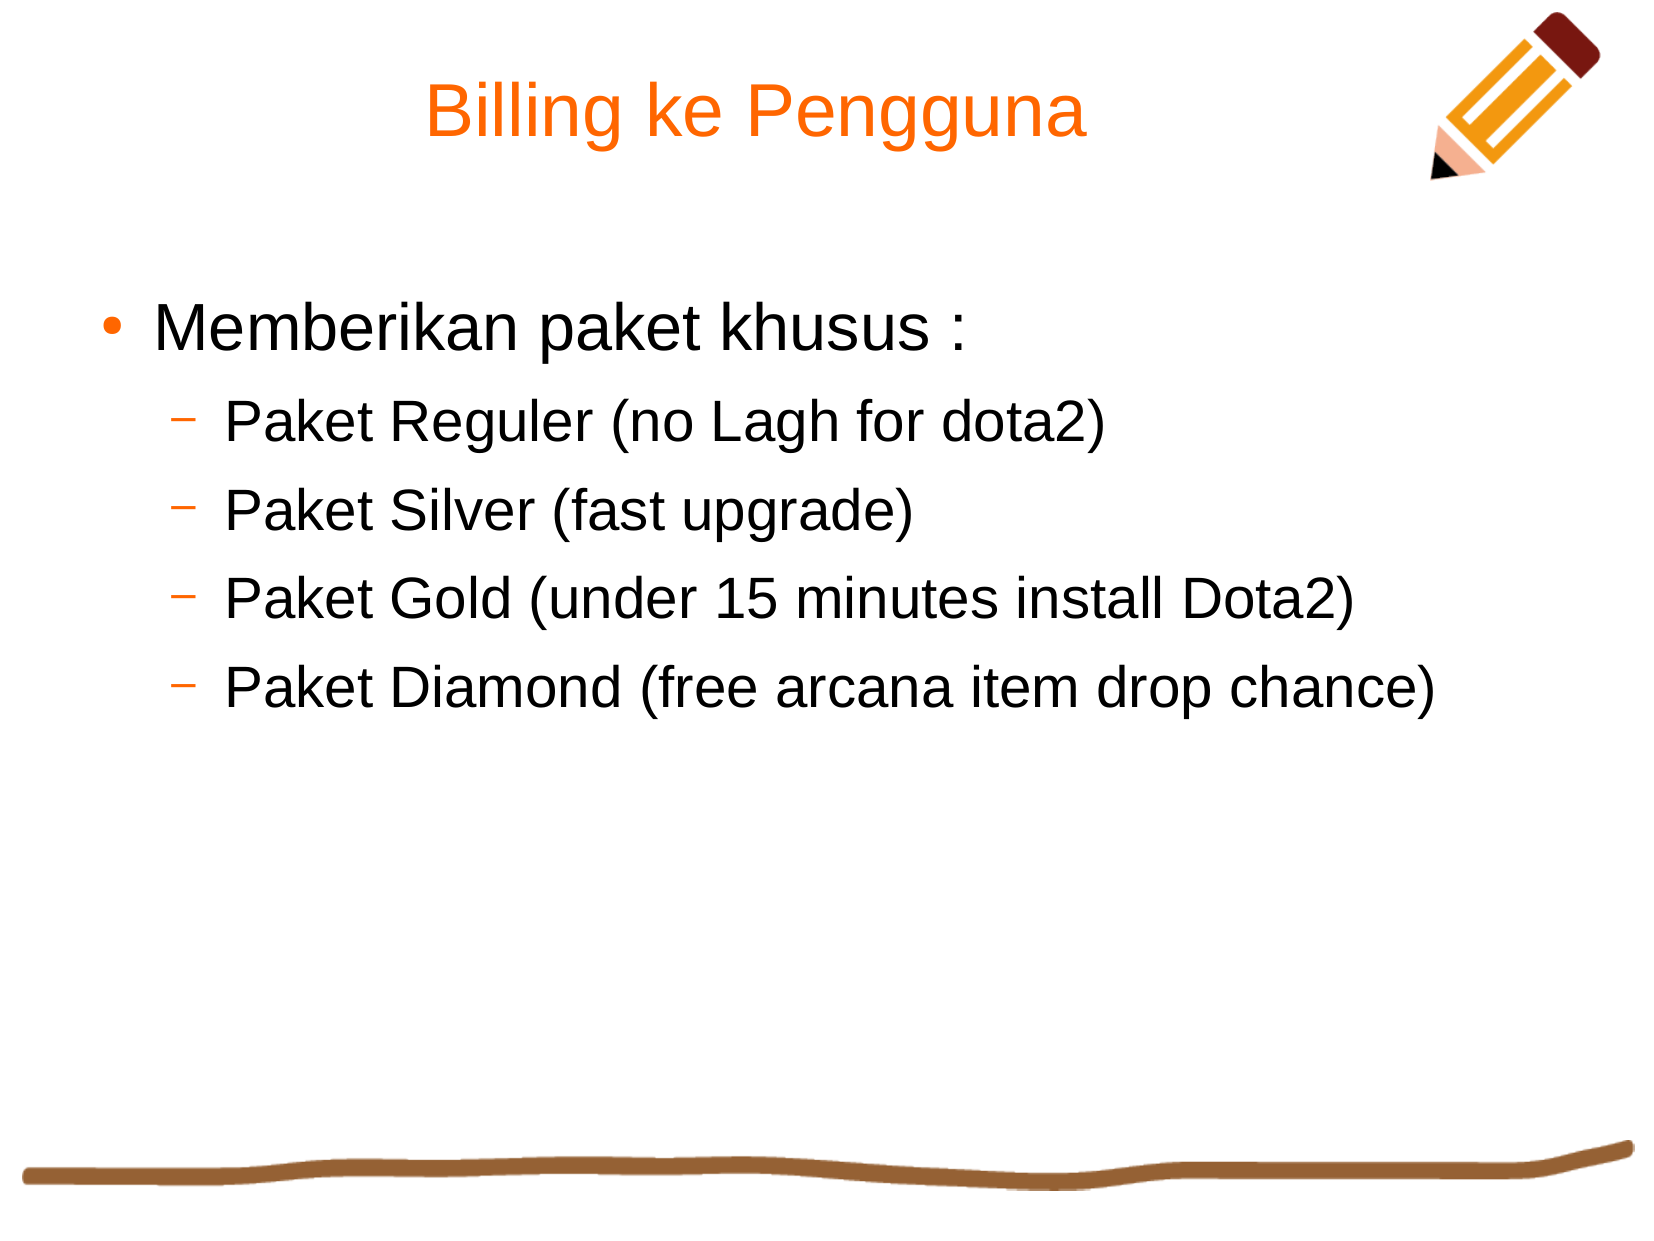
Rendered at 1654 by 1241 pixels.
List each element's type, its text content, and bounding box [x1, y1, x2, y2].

picture [1430, 12, 1601, 181]
picture [22, 1140, 1635, 1191]
title Billing ke Pengguna [82, 49, 1430, 172]
list Memberikan paket khusus : Paket Reguler (no Lagh for dota2) Paket Silver (fast upgrade) Paket Gold (under 15 minutes install Dota2) Paket Diamond (free arcana item drop chance) [82, 290, 1501, 1122]
